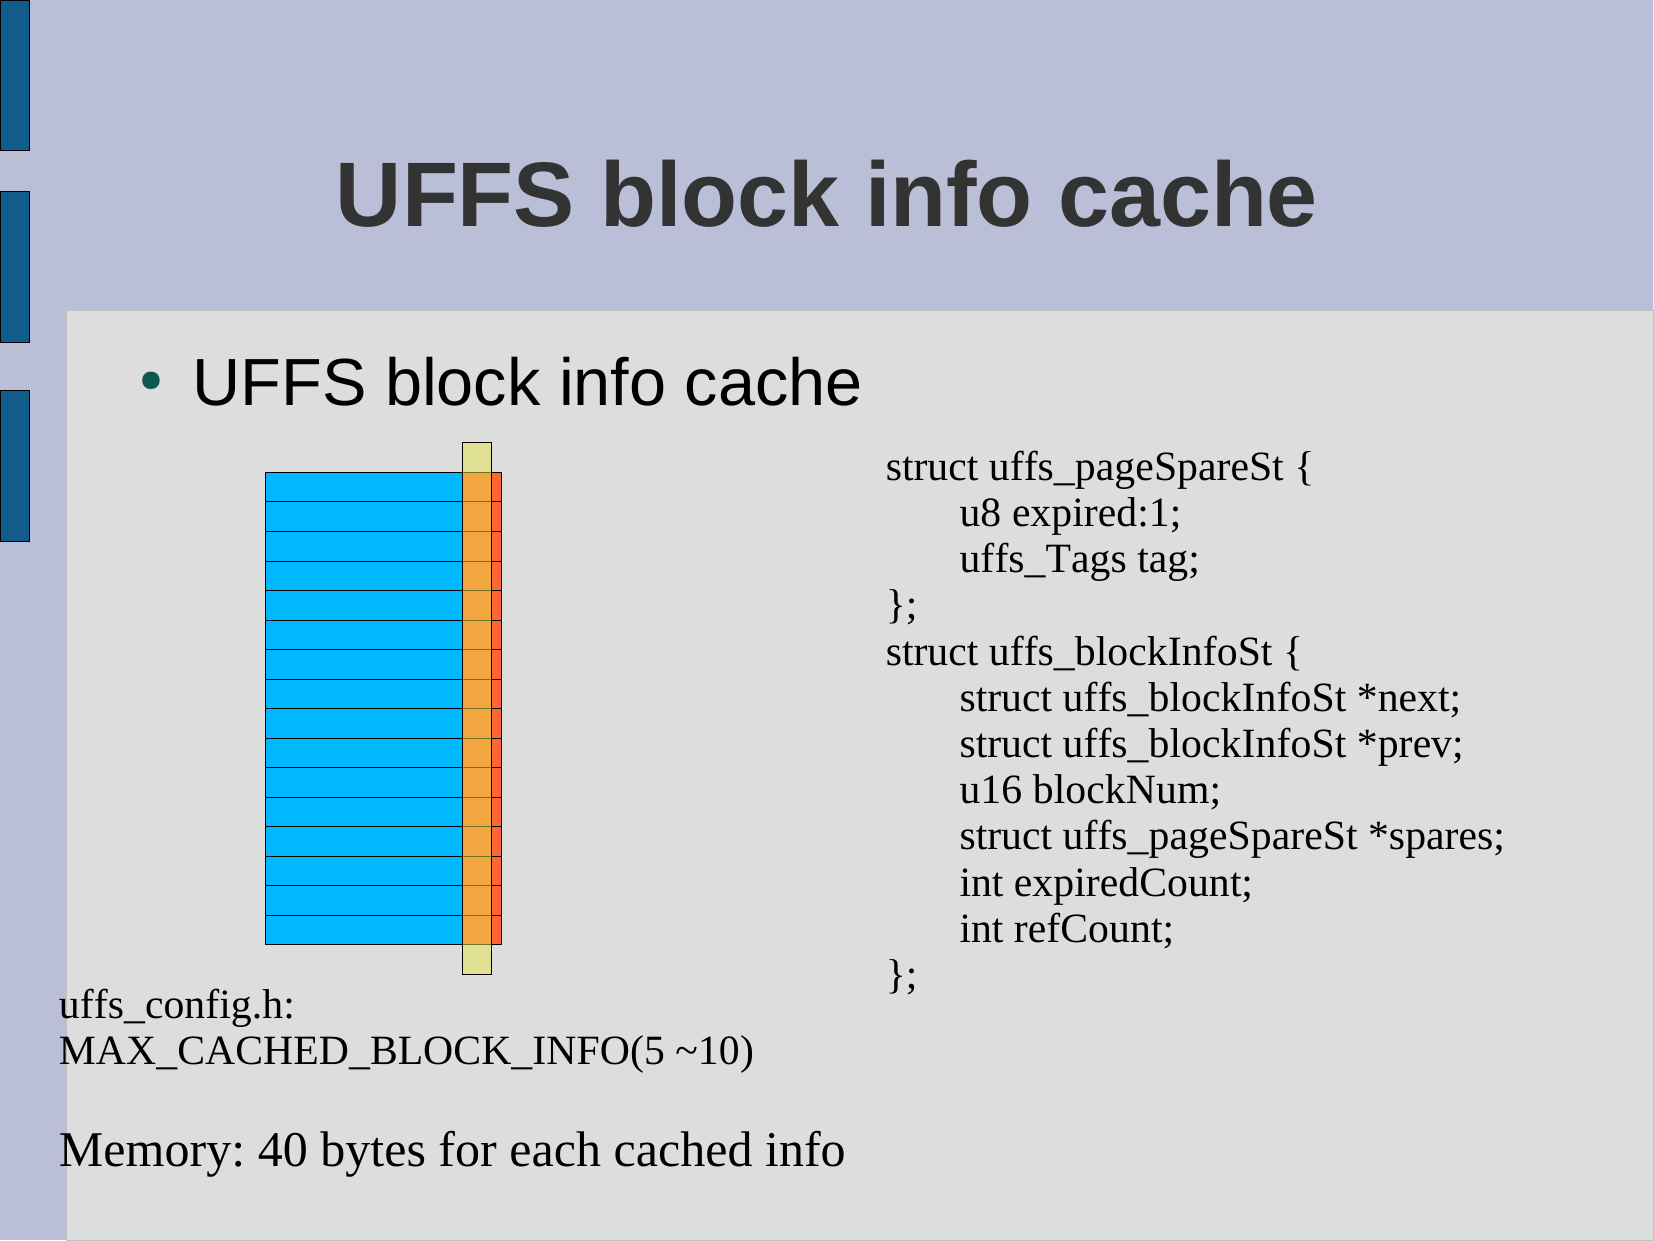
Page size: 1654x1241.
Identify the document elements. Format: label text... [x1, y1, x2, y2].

text_box [265, 442, 502, 975]
list UFFS block info cache [121, 344, 1534, 420]
text_box struct uffs_pageSpareSt { u8 expired:1; uffs_Tags tag; }; struct uffs_blockInfoSt { struct uffs_blockInfoSt *next; struct uffs_blockInfoSt *prev; u16 blockNum; struct uffs_pageSpareSt *spares; int expiredCount; int refCount; }; [885, 442, 1536, 1008]
text_box uffs_config.h: MAX_CACHED_BLOCK_INFO(5 ~10) [59, 980, 827, 1105]
text_box Memory: 40 bytes for each cached info [59, 1122, 886, 1179]
title UFFS block info cache [121, 91, 1534, 299]
